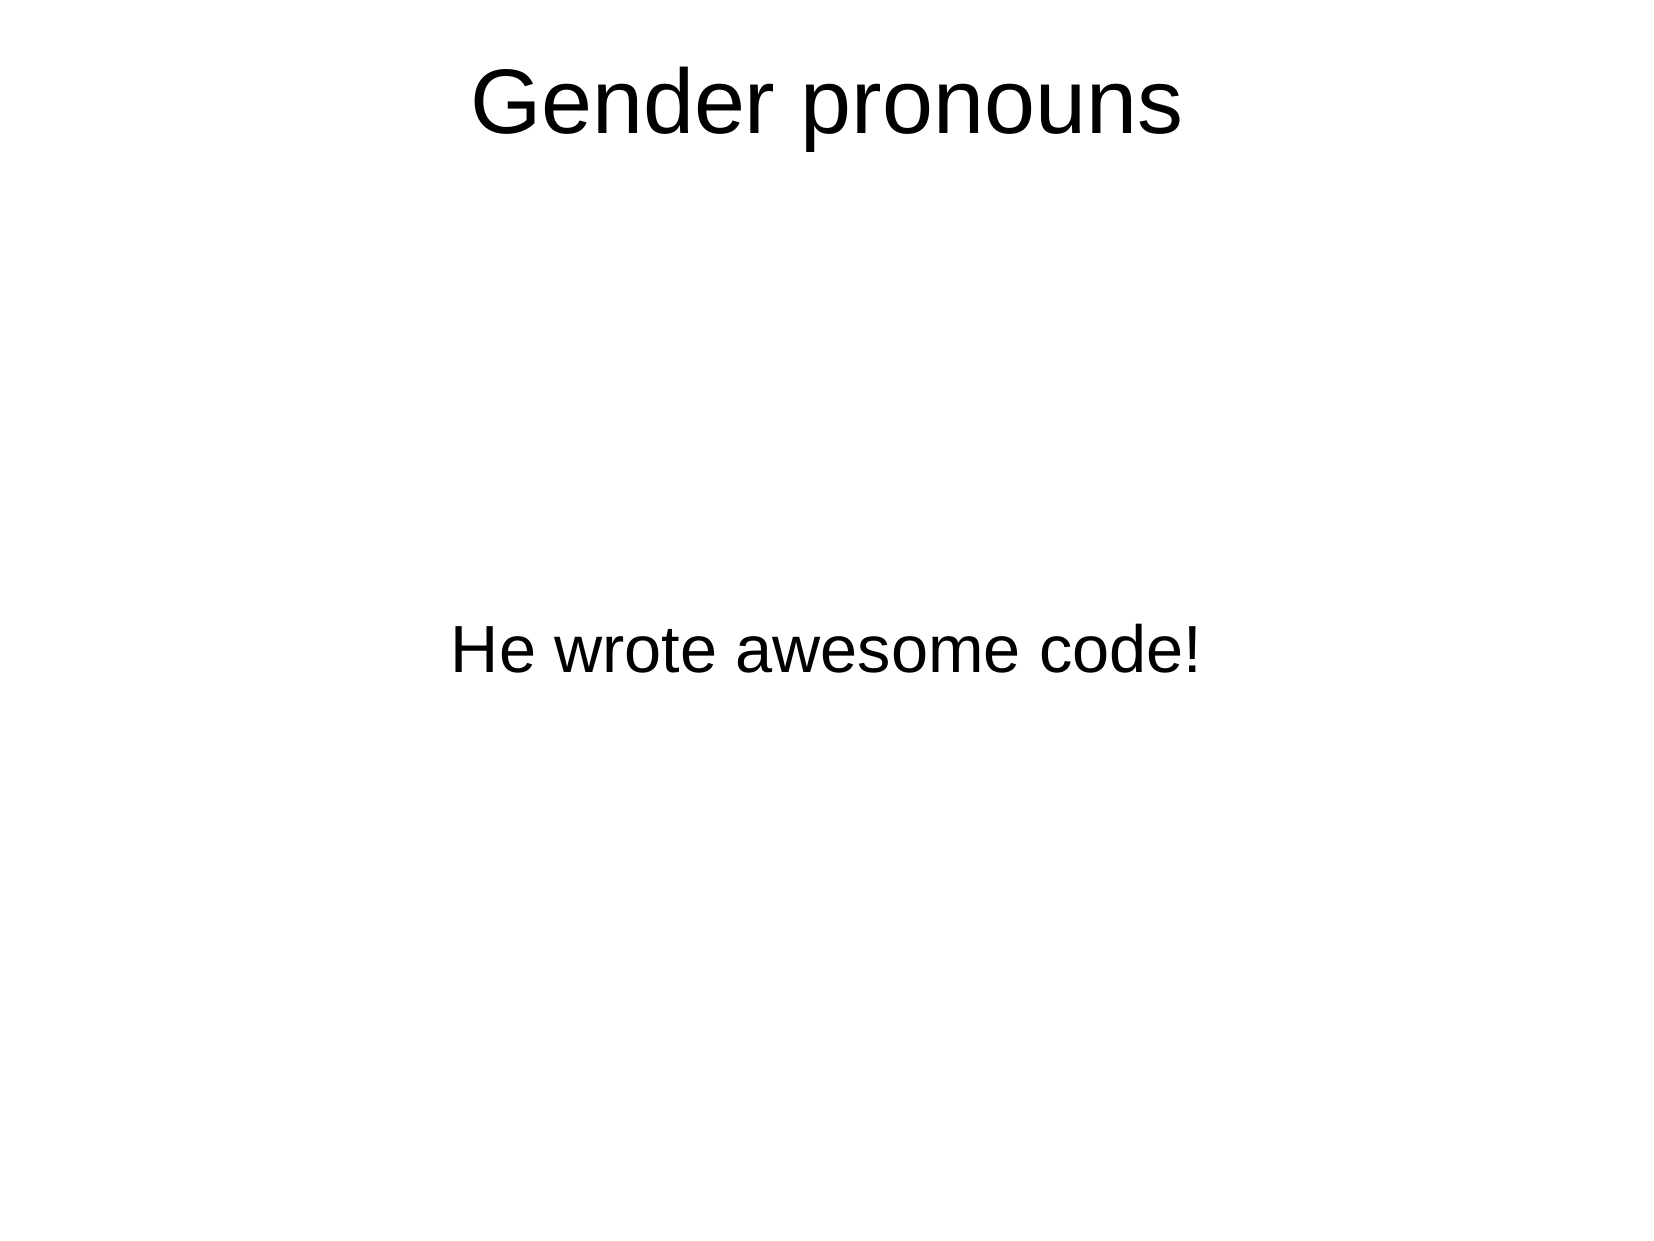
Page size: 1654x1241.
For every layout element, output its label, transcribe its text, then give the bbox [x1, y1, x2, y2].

title Gender pronouns [82, 49, 1571, 257]
subtitle He wrote awesome code! [82, 290, 1571, 1010]
